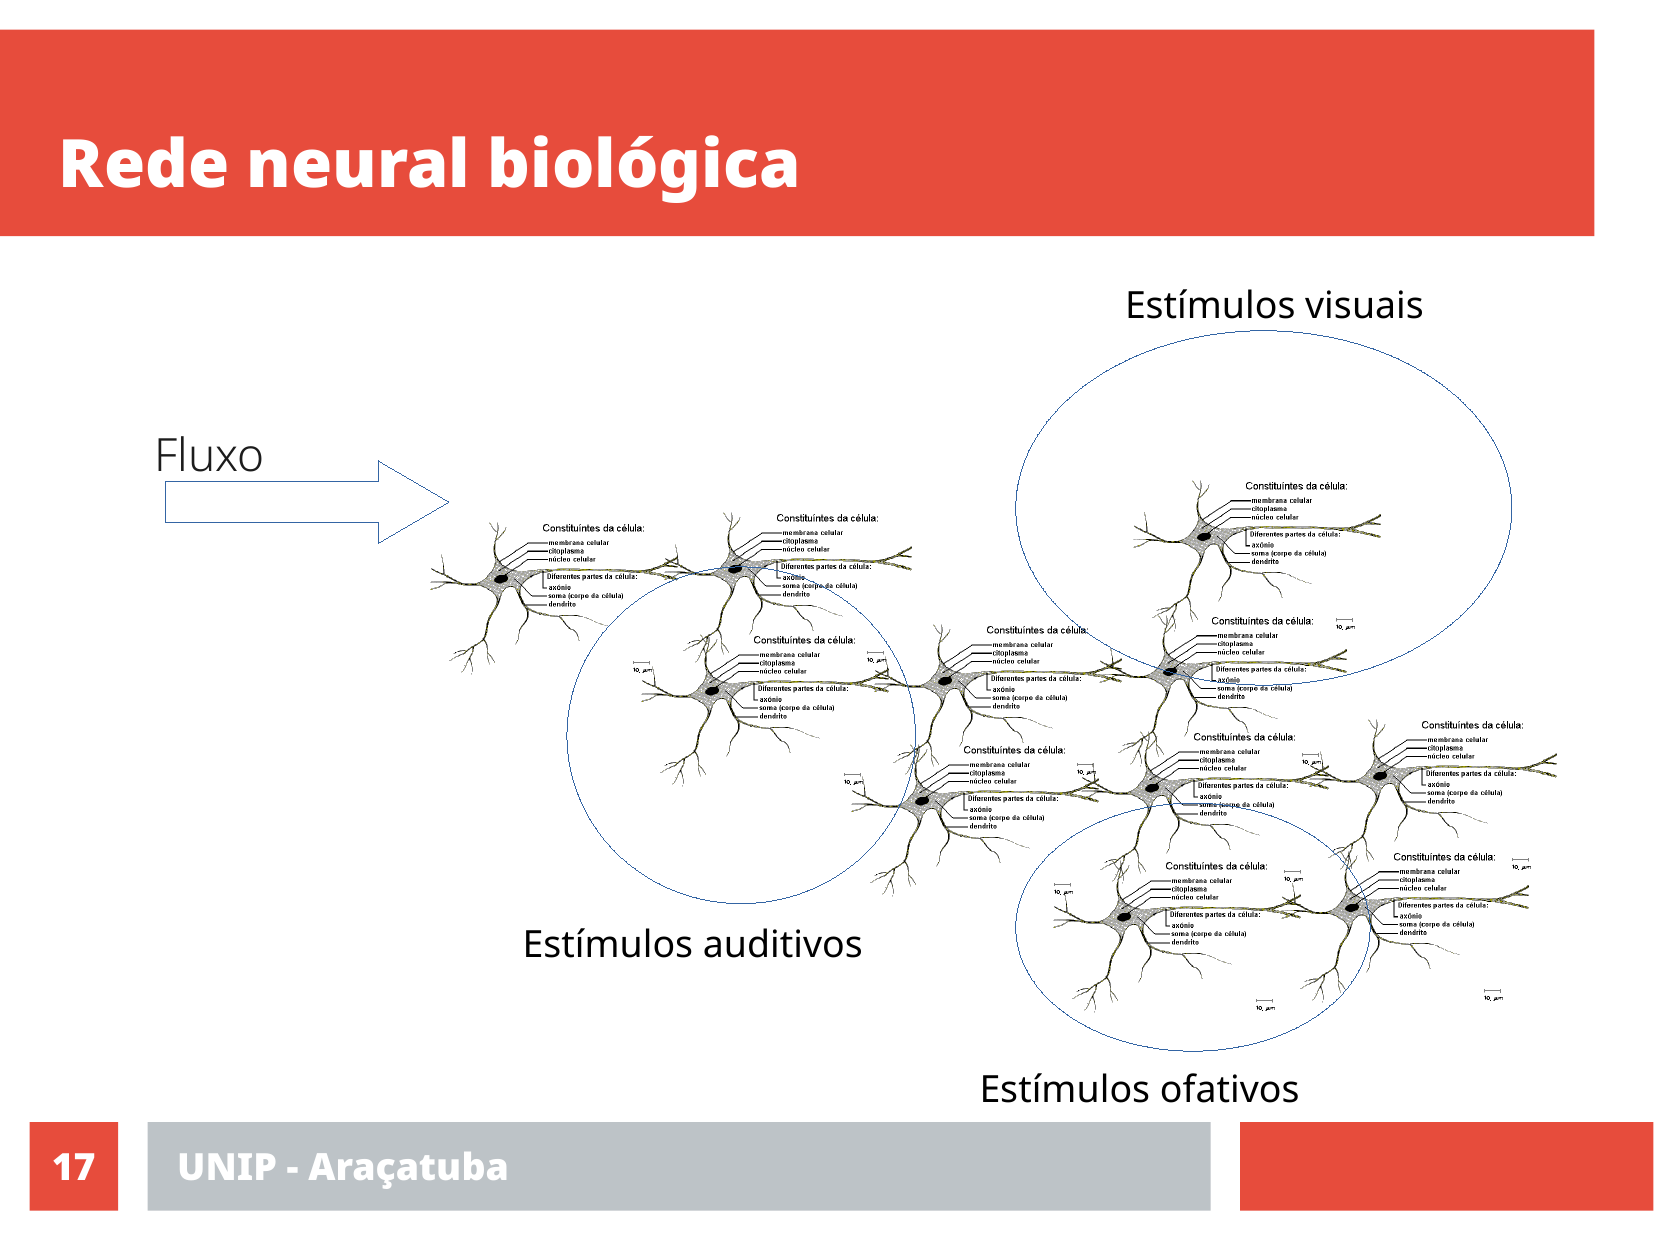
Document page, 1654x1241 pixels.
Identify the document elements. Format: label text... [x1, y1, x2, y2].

text_box Estímulos visuais [1110, 271, 1463, 331]
title Rede neural biológica [59, 59, 1595, 207]
text_box Estímulos auditivos [507, 910, 903, 969]
list Fluxo [59, 324, 1565, 1093]
text_box Estímulos ofativos [964, 1055, 1394, 1158]
